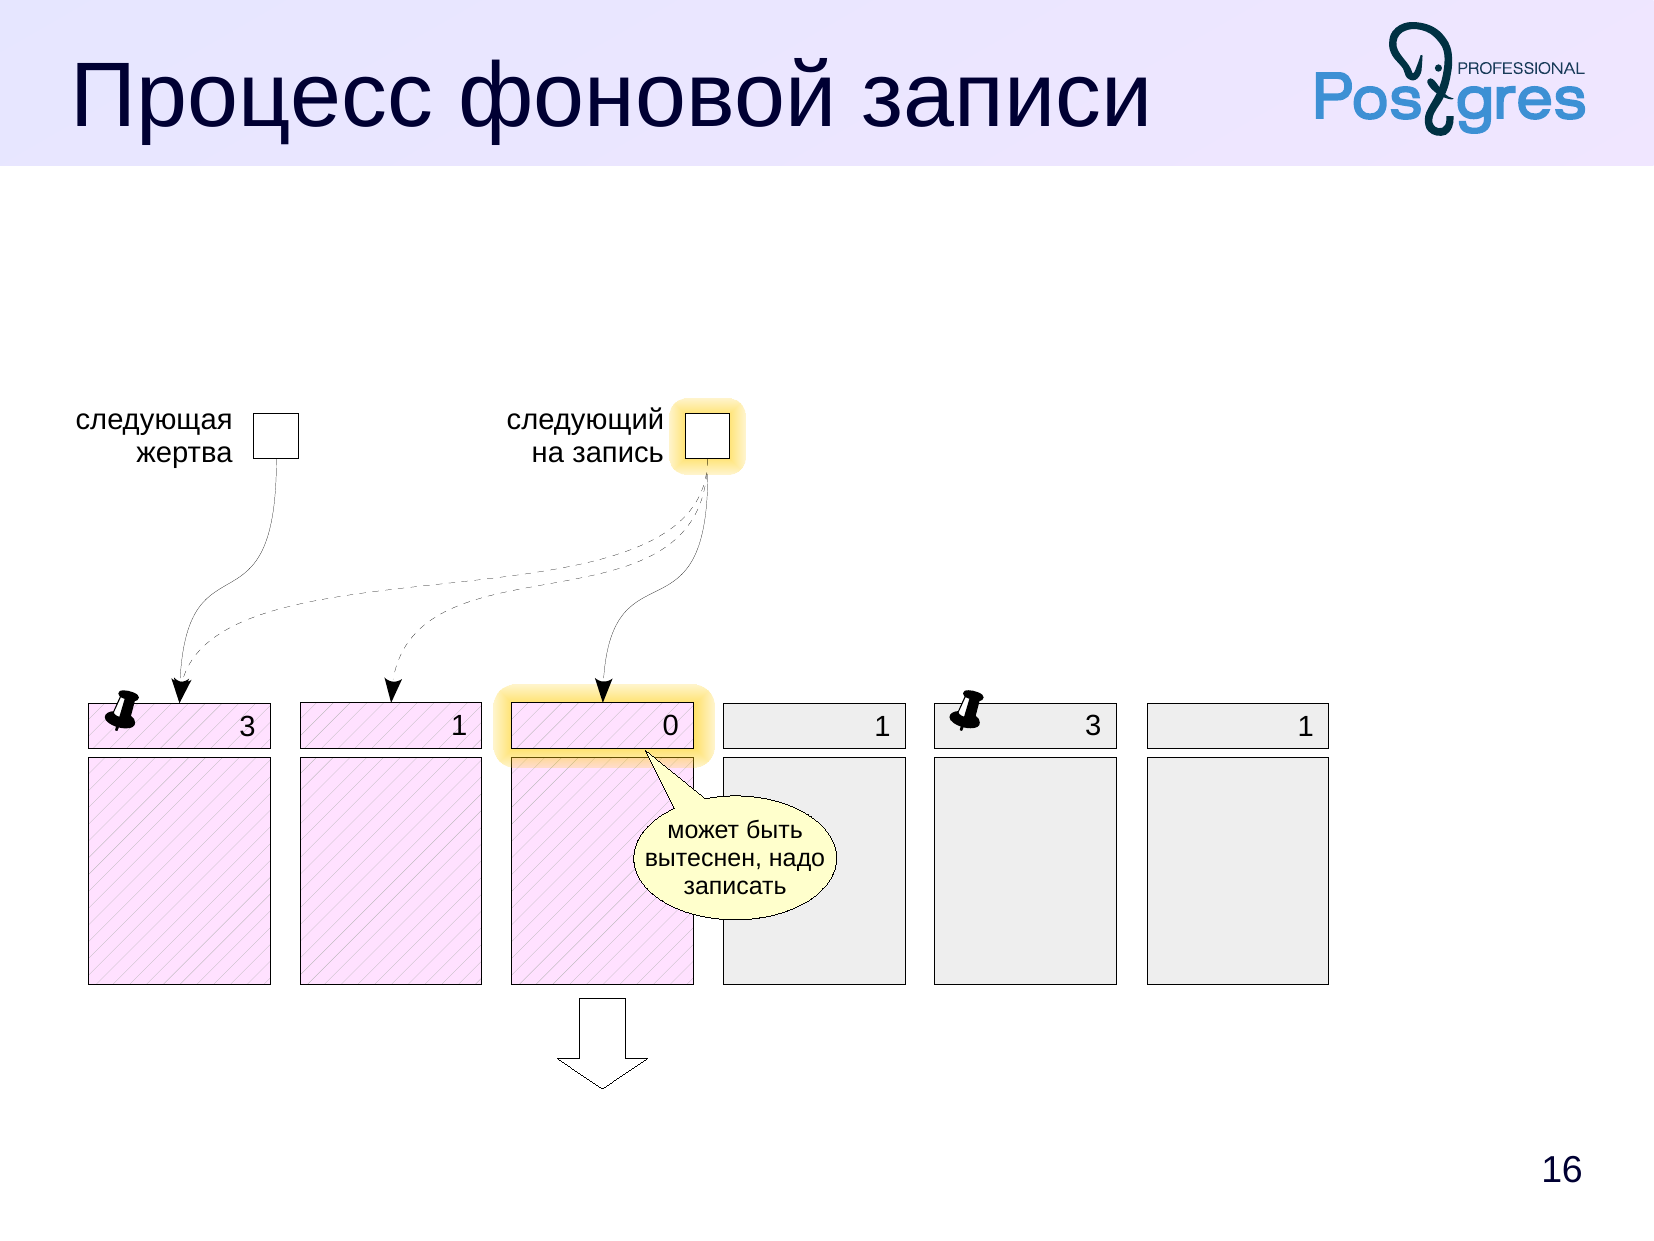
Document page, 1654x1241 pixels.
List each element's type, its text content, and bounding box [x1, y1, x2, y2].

text_box следующая жертва [60, 395, 248, 476]
text_box [723, 757, 906, 985]
text_box [1147, 757, 1329, 985]
text_box 3 [934, 703, 1117, 749]
text_box [949, 690, 984, 731]
text_box 3 [88, 703, 271, 749]
text_box [557, 998, 648, 1089]
text_box [253, 413, 299, 459]
title Процесс фоновой записи [70, 43, 1241, 147]
text_box 1 [1147, 703, 1329, 749]
text_box 1 [300, 702, 482, 749]
text_box [934, 757, 1117, 985]
text_box следующий на запись [491, 395, 680, 476]
text_box [300, 757, 482, 985]
text_box [669, 398, 746, 475]
text_box [88, 757, 271, 985]
text_box 0 [511, 702, 694, 749]
text_box [493, 684, 715, 985]
text_box 1 [723, 703, 906, 749]
text_box может быть вытеснен, надо записать [633, 750, 837, 920]
text_box [104, 690, 139, 731]
